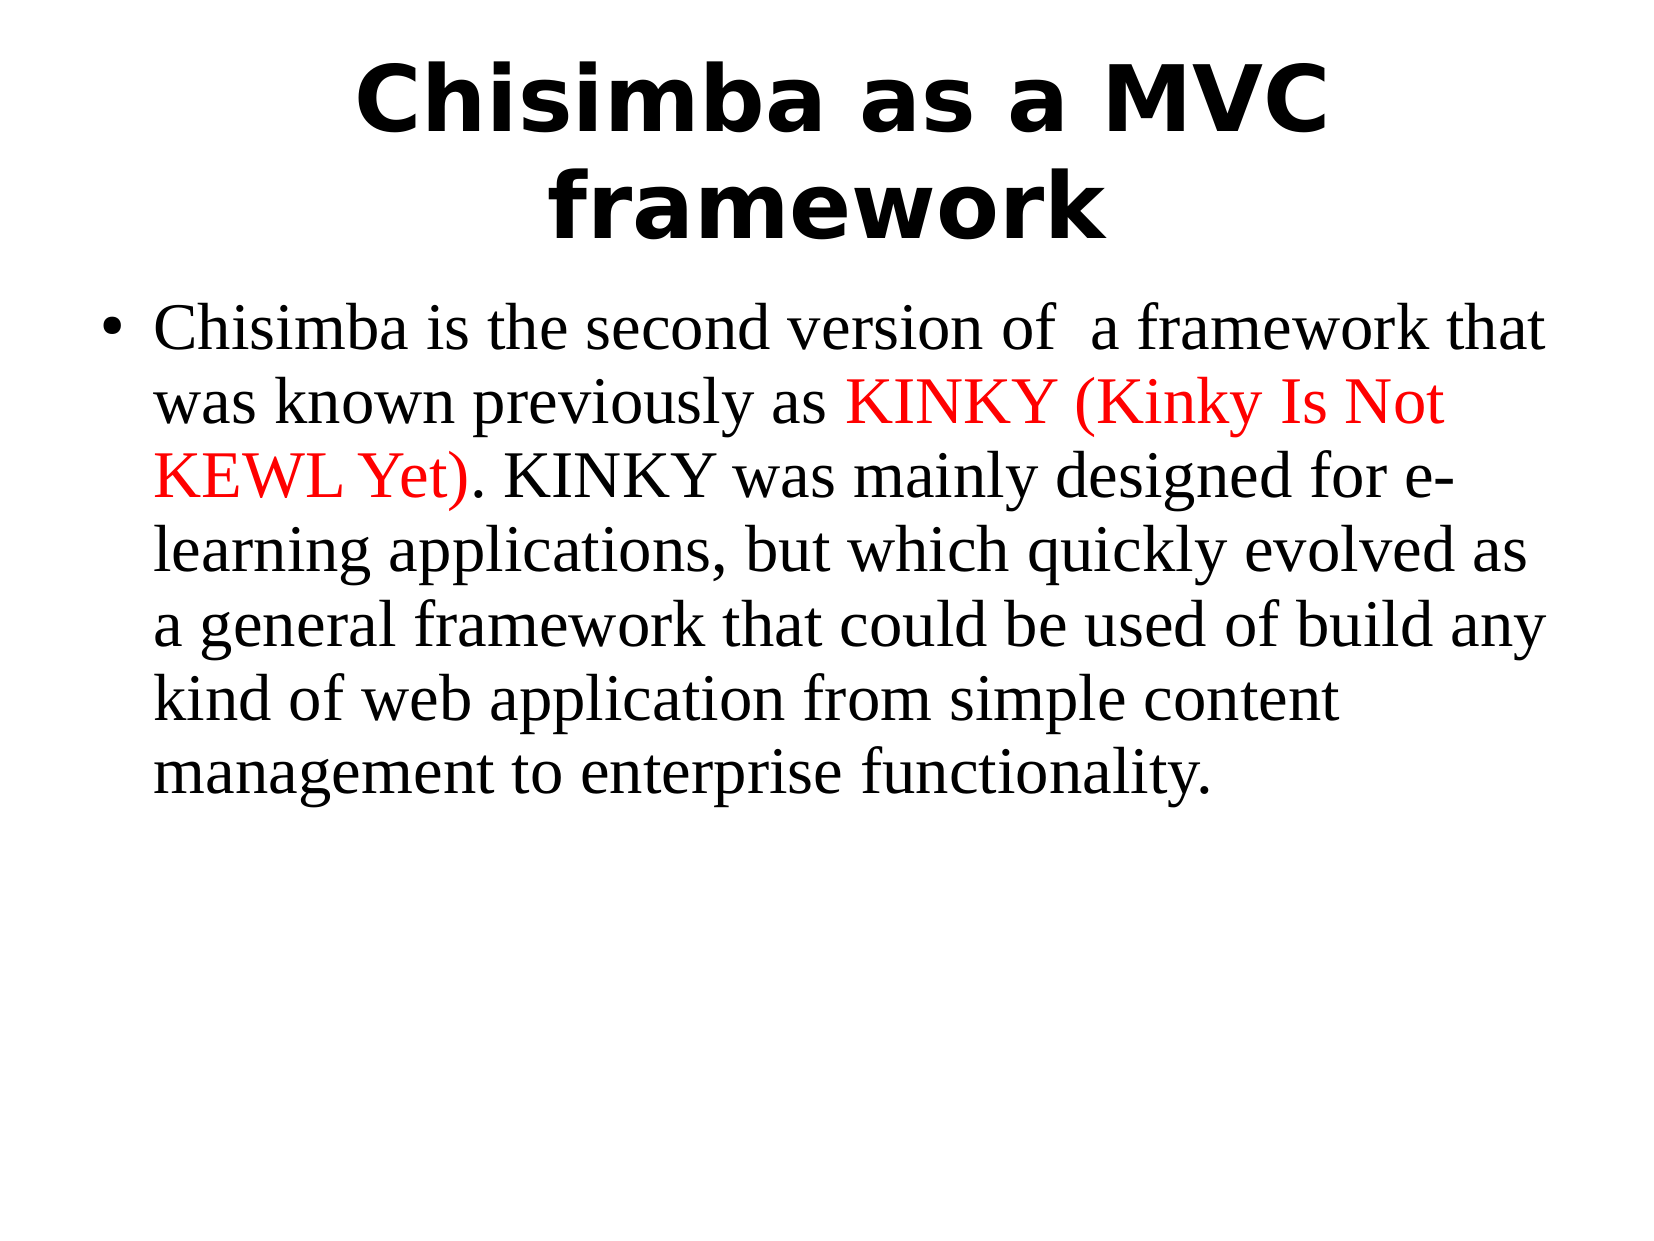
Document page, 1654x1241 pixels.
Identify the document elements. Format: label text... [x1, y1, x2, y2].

list Chisimba is the second version of a framework that was known previously as KINKY (Kinky Is Not KEWL Yet). KINKY was mainly designed for e-learning applications, but which quickly evolved as a general framework that could be used of build any kind of web application from simple content management to enterprise functionality. [82, 290, 1571, 1109]
title Chisimba as a MVC framework [82, 45, 1571, 261]
